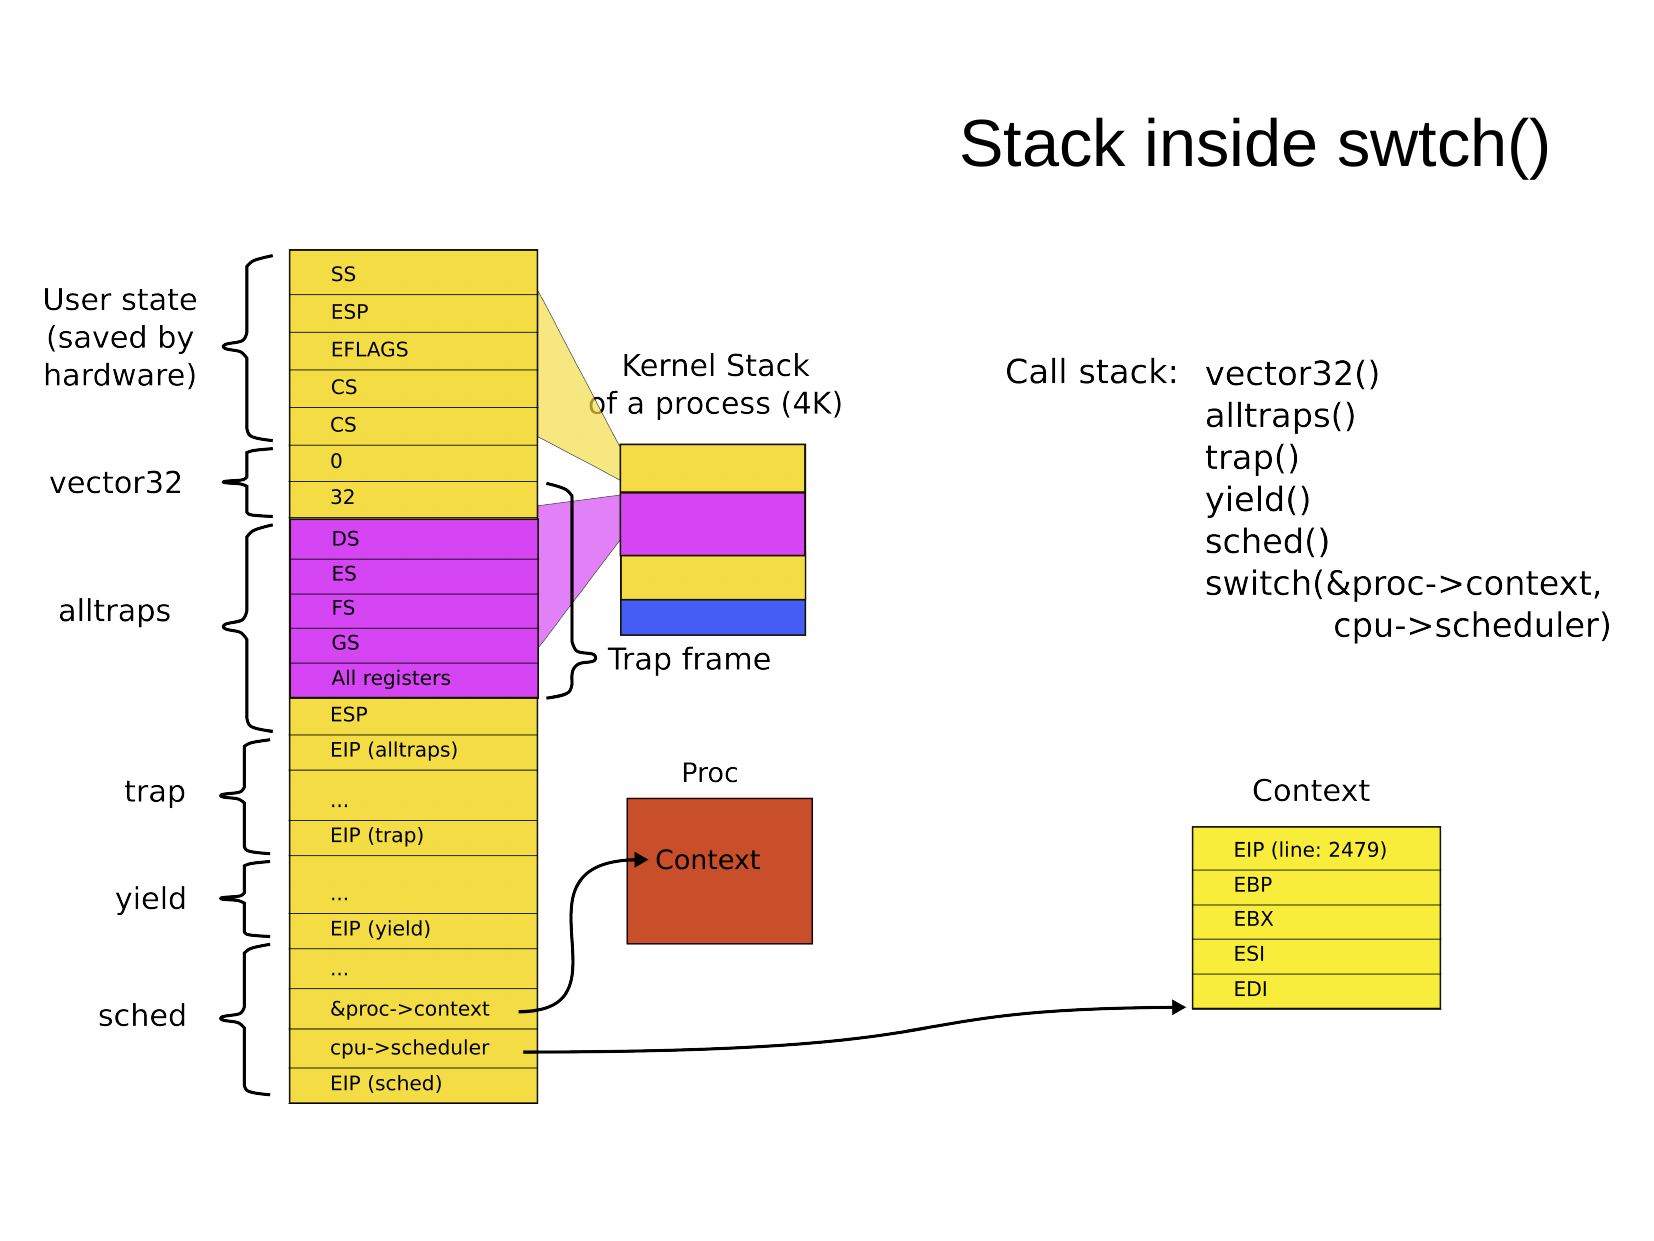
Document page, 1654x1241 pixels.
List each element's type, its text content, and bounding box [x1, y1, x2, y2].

list Stack inside swtch() [900, 105, 1613, 301]
picture [45, 249, 1609, 1104]
